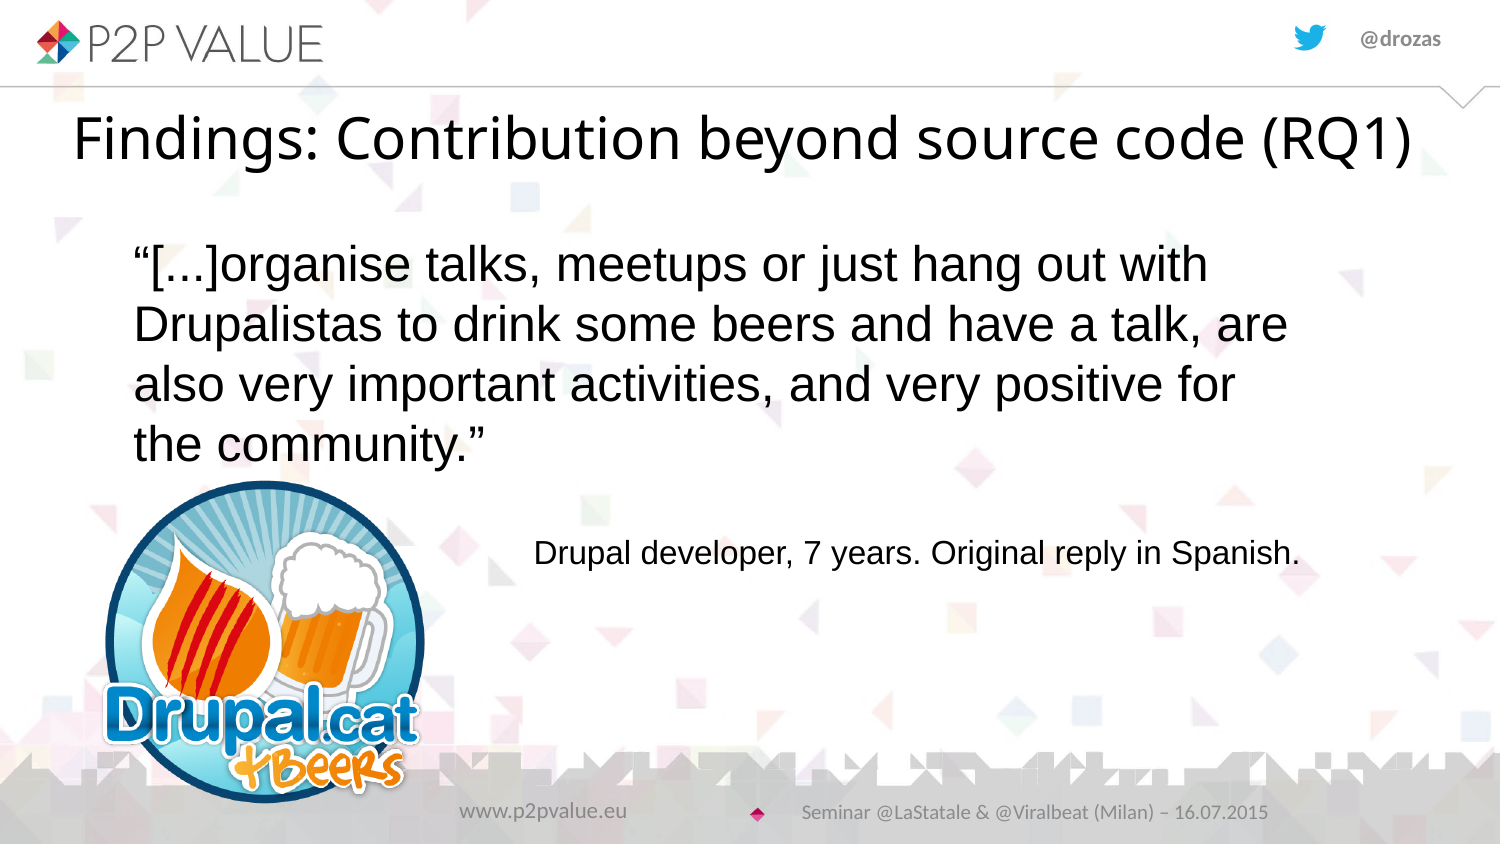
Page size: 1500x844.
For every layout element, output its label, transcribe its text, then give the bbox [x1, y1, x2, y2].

title Findings: Contribution beyond source code (RQ1) [0, 92, 1486, 181]
text_box www.p2pvalue.eu [453, 789, 672, 829]
subtitle “[...]organise talks, meetups or just hang out with Drupalistas to drink some beers and have a talk, are also very important activities, and very positive for the community.” Drupal developer, 7 years. Original reply in Spanish. [120, 225, 1316, 781]
text_box @drozas [1333, 15, 1455, 60]
text_box Seminar @LaStatale & @Viralbeat (Milan) – 16.07.2015 [788, 788, 1481, 834]
picture [0, 0, 1500, 844]
